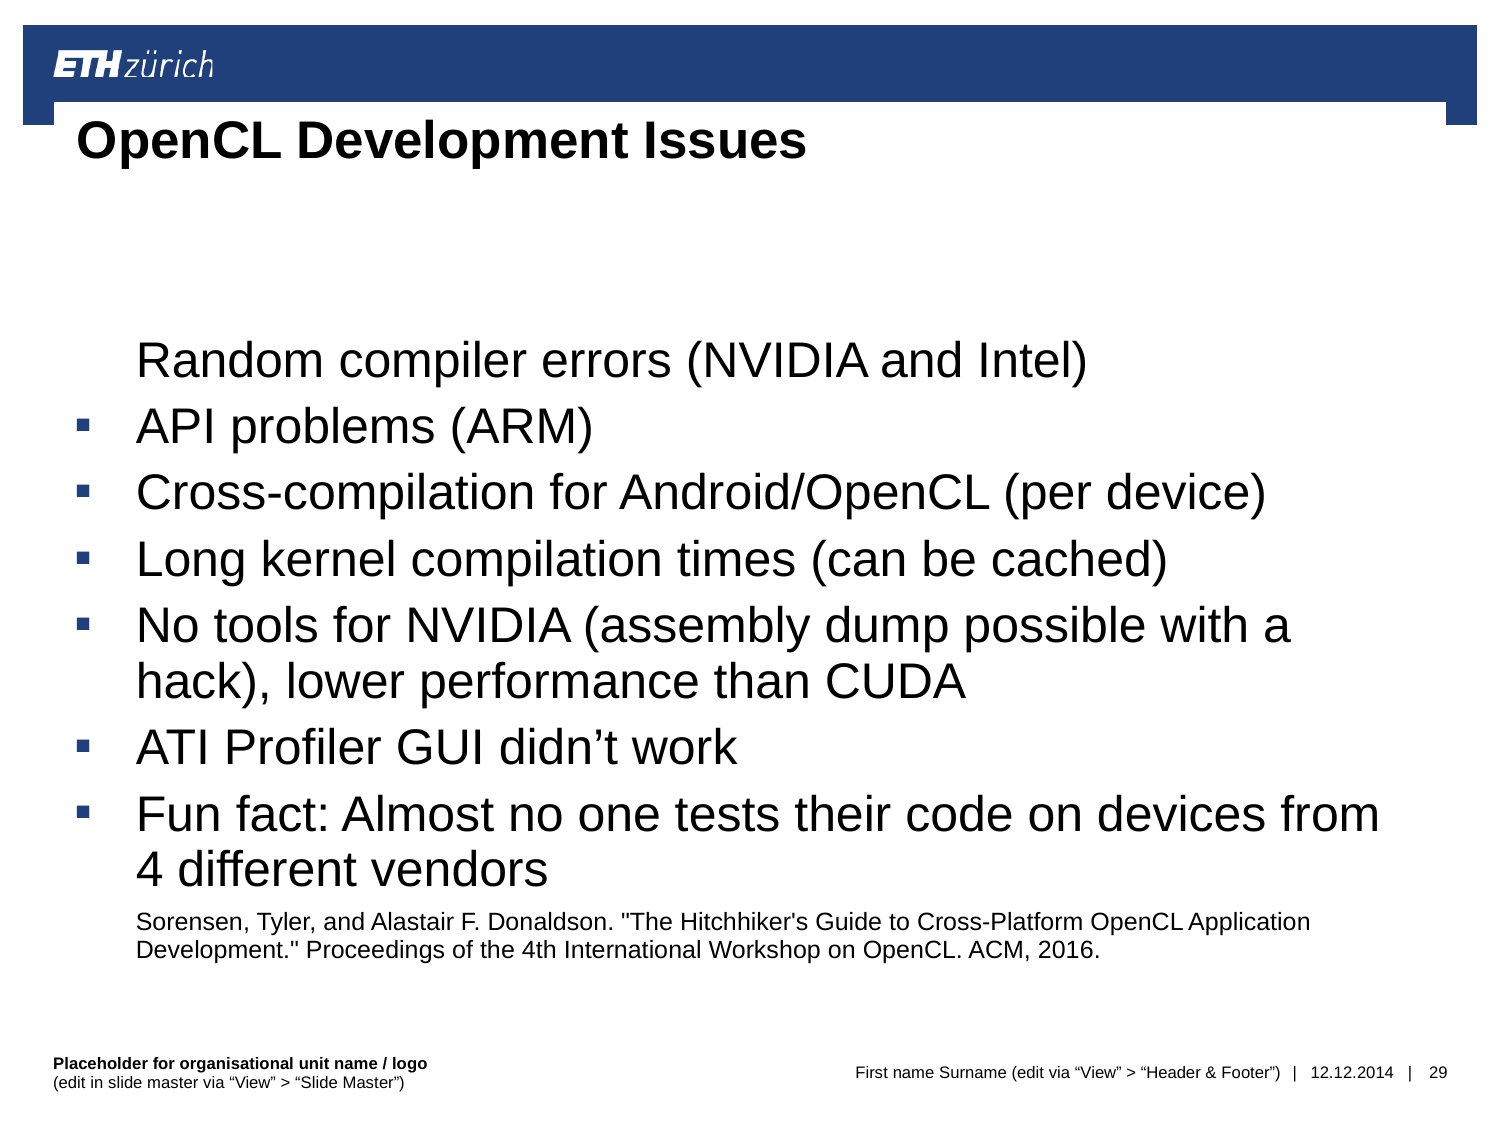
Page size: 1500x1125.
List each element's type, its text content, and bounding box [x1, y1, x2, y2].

list Random compiler errors (NVIDIA and Intel) API problems (ARM) Cross-compilation for Android/OpenCL (per device) Long kernel compilation times (can be cached) No tools for NVIDIA (assembly dump possible with a hack), lower performance than CUDA ATI Profiler GUI didn’t work Fun fact: Almost no one tests their code on devices from 4 different vendors Sorensen, Tyler, and Alastair F. Donaldson. "The Hitchhiker's Guide to Cross-Platform OpenCL Application Development." Proceedings of the 4th International Workshop on OpenCL. ACM, 2016. [53, 331, 1447, 1023]
title OpenCL Development Issues [53, 101, 1447, 262]
